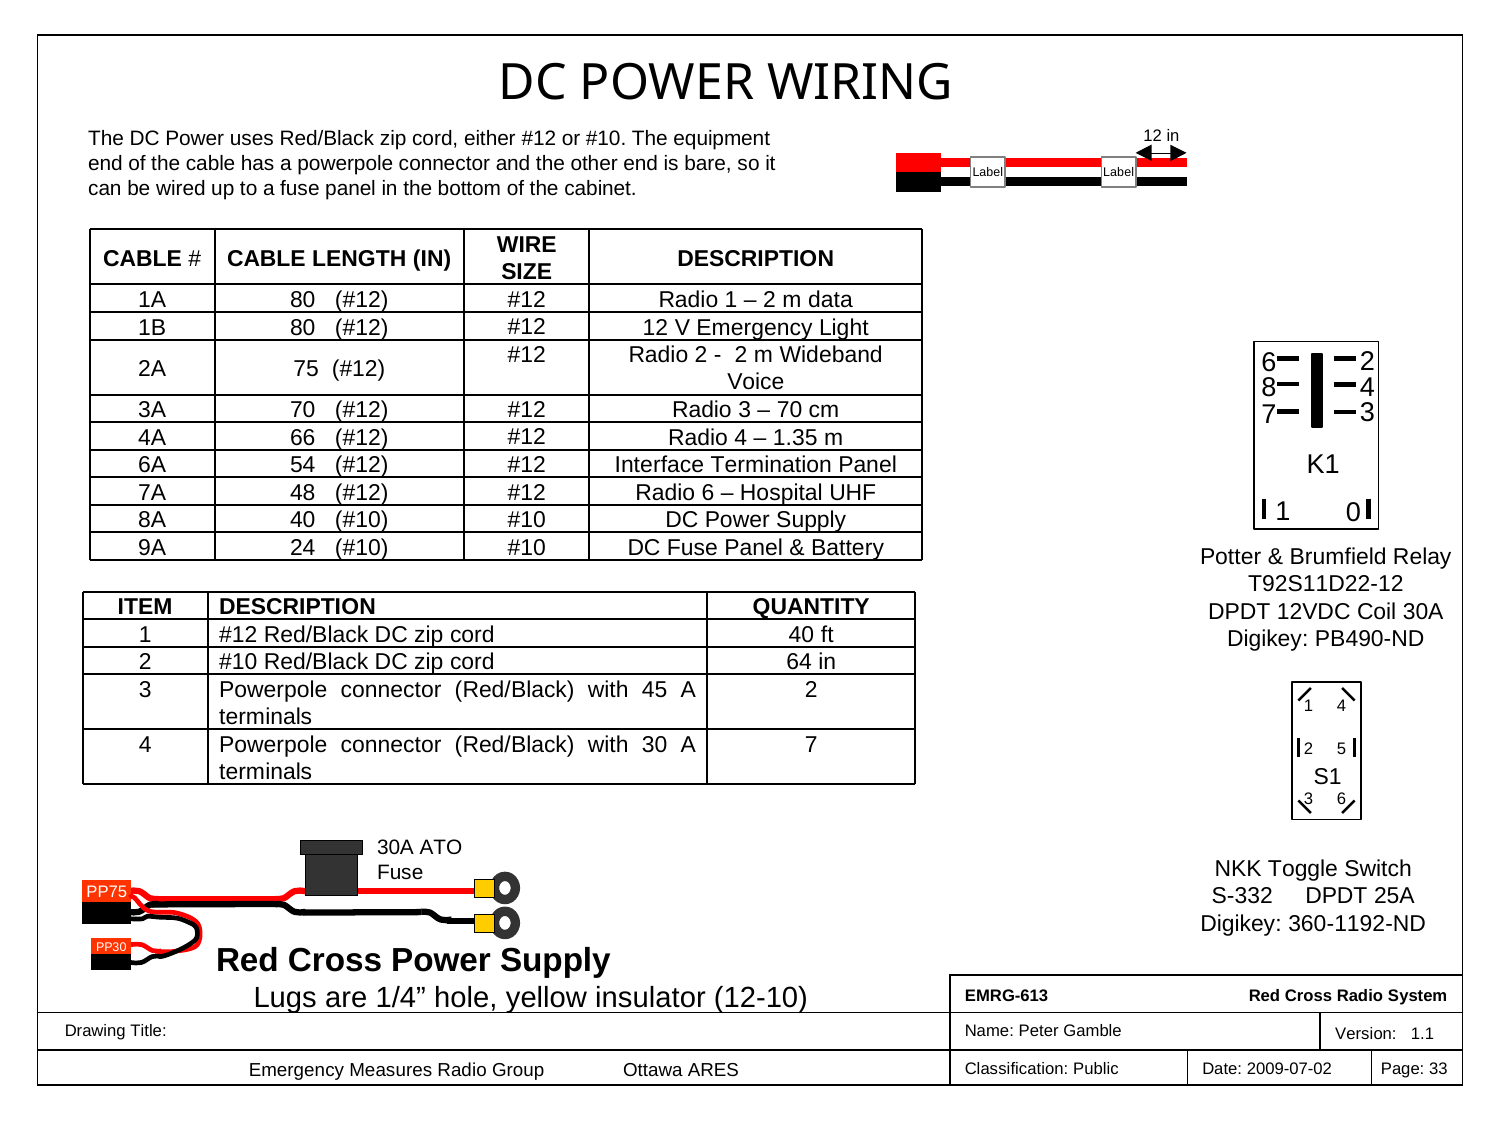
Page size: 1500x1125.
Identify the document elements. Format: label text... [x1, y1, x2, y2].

text_box 8 [1265, 387, 1272, 394]
text_box S1 [1313, 761, 1342, 790]
text_box Page: <number> [1362, 1049, 1463, 1086]
text_box 40 (#10) [216, 506, 463, 531]
text_box 3A [91, 396, 214, 421]
text_box 2 [708, 675, 914, 728]
text_box PP30 [92, 938, 131, 954]
text_box The DC Power uses Red/Black zip cord, either #12 or #10. The equipment end of the cable has a powerpole connector and the other end is bare, so it can be wired up to a fuse panel in the bottom of the cabinet. [73, 117, 824, 208]
text_box 30A ATO Fuse [362, 825, 491, 892]
text_box Radio 6 – Hospital UHF [590, 478, 921, 504]
picture [895, 117, 1196, 193]
text_box #12 [465, 478, 588, 504]
text_box #10 [465, 533, 588, 559]
text_box 70 (#12) [216, 396, 463, 421]
text_box 4 [1362, 382, 1368, 390]
text_box [1293, 683, 1360, 819]
text_box 40 ft [708, 620, 914, 646]
text_box 24 (#10) [216, 533, 463, 559]
text_box 2 [84, 648, 207, 673]
text_box 80 (#12) [216, 285, 463, 311]
text_box 1A [91, 285, 214, 311]
text_box 4A [91, 423, 214, 449]
text_box Radio 3 – 70 cm [590, 396, 921, 421]
text_box DESCRIPTION [209, 593, 706, 618]
text_box #12 [465, 451, 588, 476]
text_box DC Power Supply [590, 506, 921, 531]
text_box Emergency Measures Radio Group Ottawa ARES [50, 1049, 938, 1086]
text_box 4 [84, 730, 207, 783]
text_box #10 Red/Black DC zip cord [209, 648, 706, 673]
text_box CABLE # [91, 230, 214, 283]
text_box 0 [1345, 494, 1361, 528]
text_box Radio 4 – 1.35 m [590, 423, 921, 449]
text_box Red Cross Power Supply Lugs are 1/4” hole, yellow insulator (12-10) [201, 930, 905, 1022]
text_box 1 [84, 620, 207, 646]
text_box 75 (#12) [216, 341, 463, 394]
text_box #10 [465, 506, 588, 531]
text_box 12 V Emergency Light [590, 313, 921, 339]
text_box 8 [1261, 369, 1277, 396]
text_box NKK Toggle Switch S-332 DPDT 25A Digikey: 360-1192-ND [1200, 853, 1427, 937]
text_box [92, 954, 131, 969]
text_box #12 Red/Black DC zip cord [209, 620, 706, 646]
text_box #12 [465, 341, 588, 394]
text_box 4 [1359, 369, 1375, 394]
text_box WIRE SIZE [465, 230, 588, 283]
text_box #12 [465, 423, 588, 449]
text_box 3 [1304, 788, 1314, 809]
text_box 48 (#12) [216, 478, 463, 504]
text_box 9A [91, 533, 214, 559]
text_box 5 [1336, 738, 1347, 759]
text_box 3 [1359, 394, 1375, 428]
text_box PP75 [82, 881, 131, 902]
text_box 6 [1265, 361, 1272, 369]
text_box 8 [1265, 379, 1272, 385]
text_box 3 [1304, 794, 1310, 803]
text_box 1 [1304, 694, 1314, 715]
text_box DC Fuse Panel & Battery [590, 533, 921, 559]
text_box Radio 1 – 2 m data [590, 285, 921, 311]
text_box Interface Termination Panel [590, 451, 921, 476]
text_box 2A [91, 341, 214, 394]
text_box 2 [1359, 343, 1375, 369]
text_box 8A [91, 506, 214, 531]
text_box [1255, 342, 1378, 528]
text_box DC POWER WIRING [483, 42, 969, 118]
text_box #12 [465, 313, 588, 339]
text_box 54 (#12) [216, 451, 463, 476]
text_box 80 (#12) [216, 313, 463, 339]
text_box #12 [465, 396, 588, 421]
text_box 7 [708, 730, 914, 783]
text_box [474, 914, 495, 933]
text_box [300, 840, 362, 896]
text_box 6 [1336, 788, 1347, 809]
text_box 1 [1275, 493, 1291, 526]
text_box 2 [1304, 738, 1314, 759]
text_box #12 [465, 285, 588, 311]
text_box 1B [91, 313, 214, 339]
text_box 64 in [708, 648, 914, 673]
text_box [474, 879, 495, 898]
text_box 7A [91, 478, 214, 504]
text_box 6 [1261, 344, 1277, 369]
text_box 6A [91, 451, 214, 476]
text_box DESCRIPTION [590, 230, 921, 283]
text_box 66 (#12) [216, 423, 463, 449]
text_box K1 [1306, 446, 1340, 479]
text_box 3 [84, 675, 207, 728]
text_box Powerpole connector (Red/Black) with 30 A terminals [209, 730, 706, 783]
text_box 4 [1336, 694, 1347, 715]
text_box QUANTITY [708, 593, 914, 618]
text_box ITEM [84, 593, 207, 618]
text_box Potter & Brumfield Relay T92S11D22-12 DPDT 12VDC Coil 30A Digikey: PB490-ND [1199, 541, 1452, 652]
text_box Radio 2 - 2 m Wideband Voice [590, 341, 921, 394]
text_box [82, 902, 131, 924]
text_box Powerpole connector (Red/Black) with 45 A terminals [209, 675, 706, 728]
text_box CABLE LENGTH (IN) [216, 230, 463, 283]
text_box 7 [1261, 396, 1277, 429]
